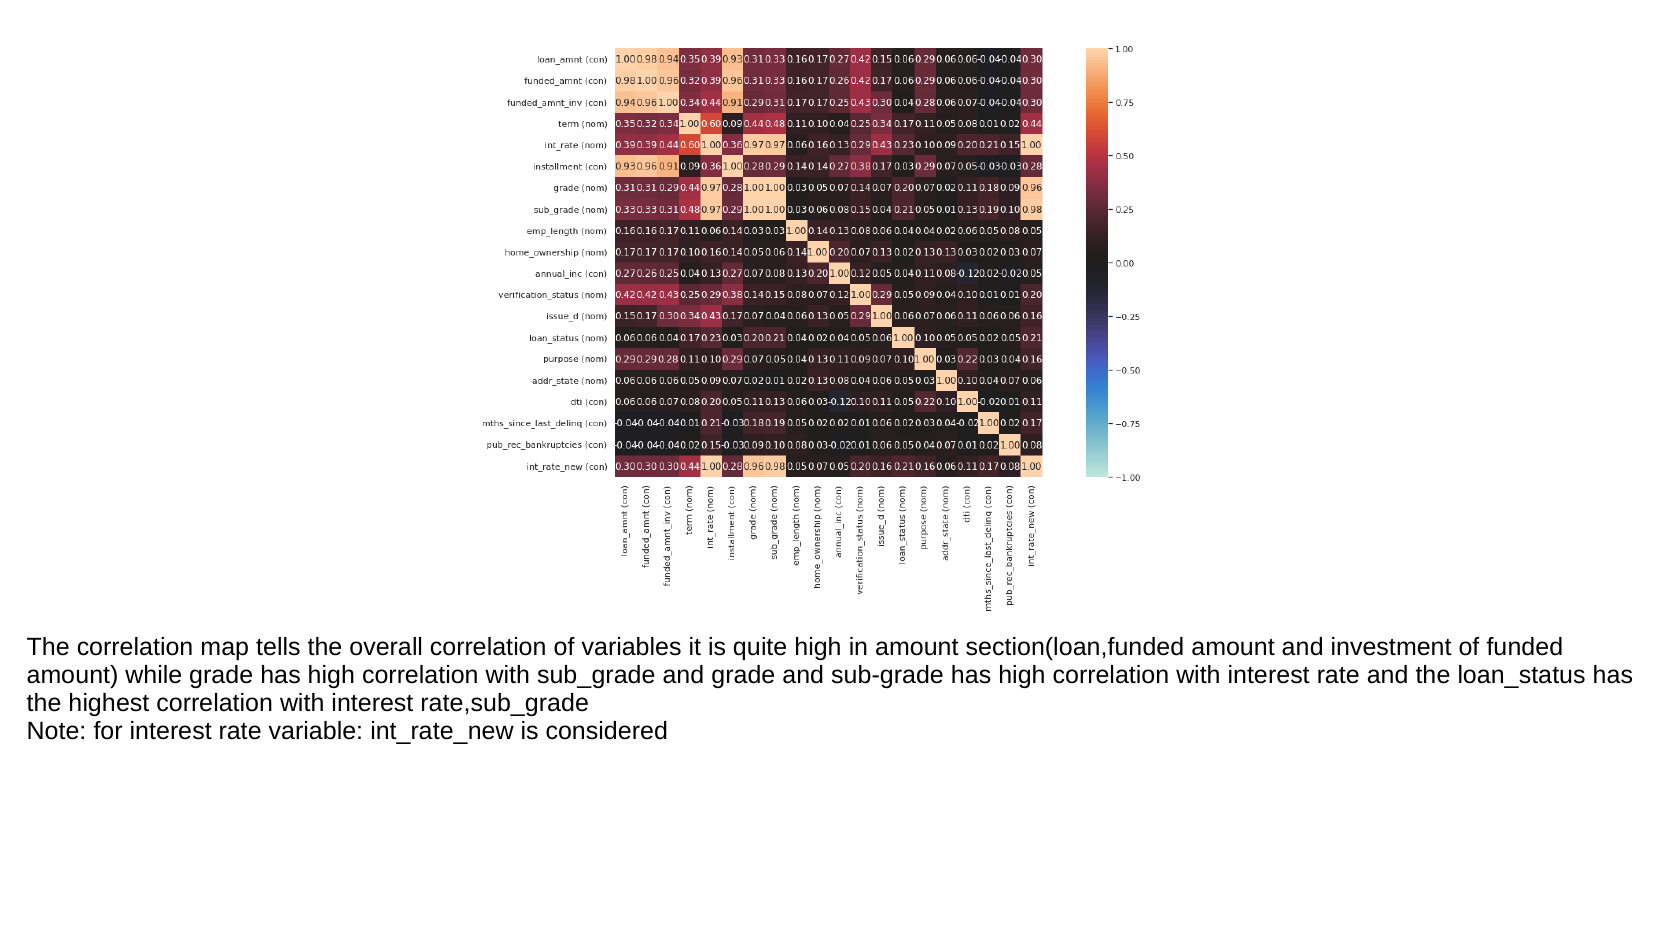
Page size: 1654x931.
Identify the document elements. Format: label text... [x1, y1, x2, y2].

picture [476, 40, 1146, 615]
text_box The correlation map tells the overall correlation of variables it is quite high in amount section(loan,funded amount and investment of funded amount) while grade has high correlation with sub_grade and grade and sub-grade has high correlation with interest rate and the loan_status has the highest correlation with interest rate,sub_grade Note: for interest rate variable: int_rate_new is considered [11, 625, 1654, 851]
